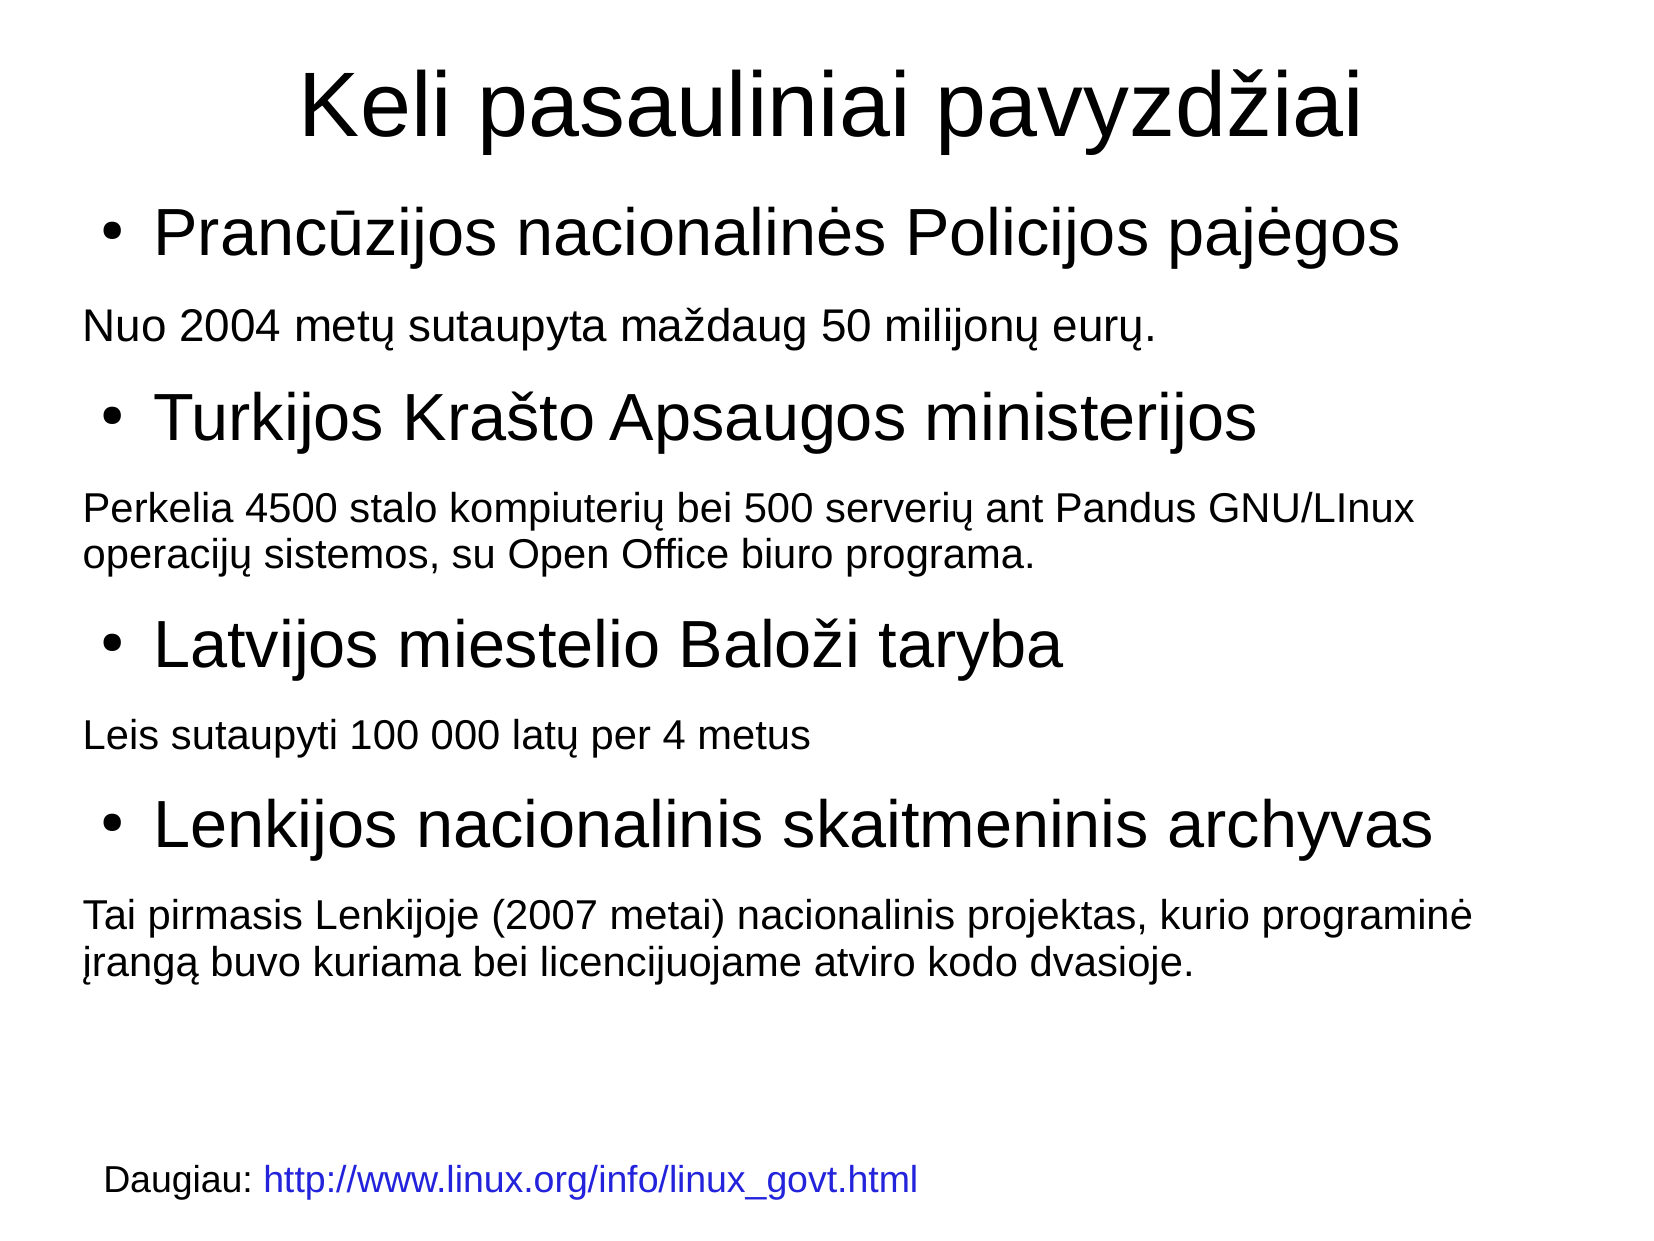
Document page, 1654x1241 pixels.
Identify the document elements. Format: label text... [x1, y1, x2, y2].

title Keli pasauliniai pavyzdžiai [88, 29, 1577, 180]
text_box Daugiau: http://www.linux.org/info/linux_govt.html [88, 1151, 936, 1209]
list Prancūzijos nacionalinės Policijos pajėgos Nuo 2004 metų sutaupyta maždaug 50 milijonų eurų. Turkijos Krašto Apsaugos ministerijos Perkelia 4500 stalo kompiuterių bei 500 serverių ant Pandus GNU/LInux operacijų sistemos, su Open Office biuro programa. Latvijos miestelio Baloži taryba Leis sutaupyti 100 000 latų per 4 metus Lenkijos nacionalinis skaitmeninis archyvas Tai pirmasis Lenkijoje (2007 metai) nacionalinis projektas, kurio programinė įrangą buvo kuriama bei licencijuojame atviro kodo dvasioje. [82, 195, 1571, 1152]
